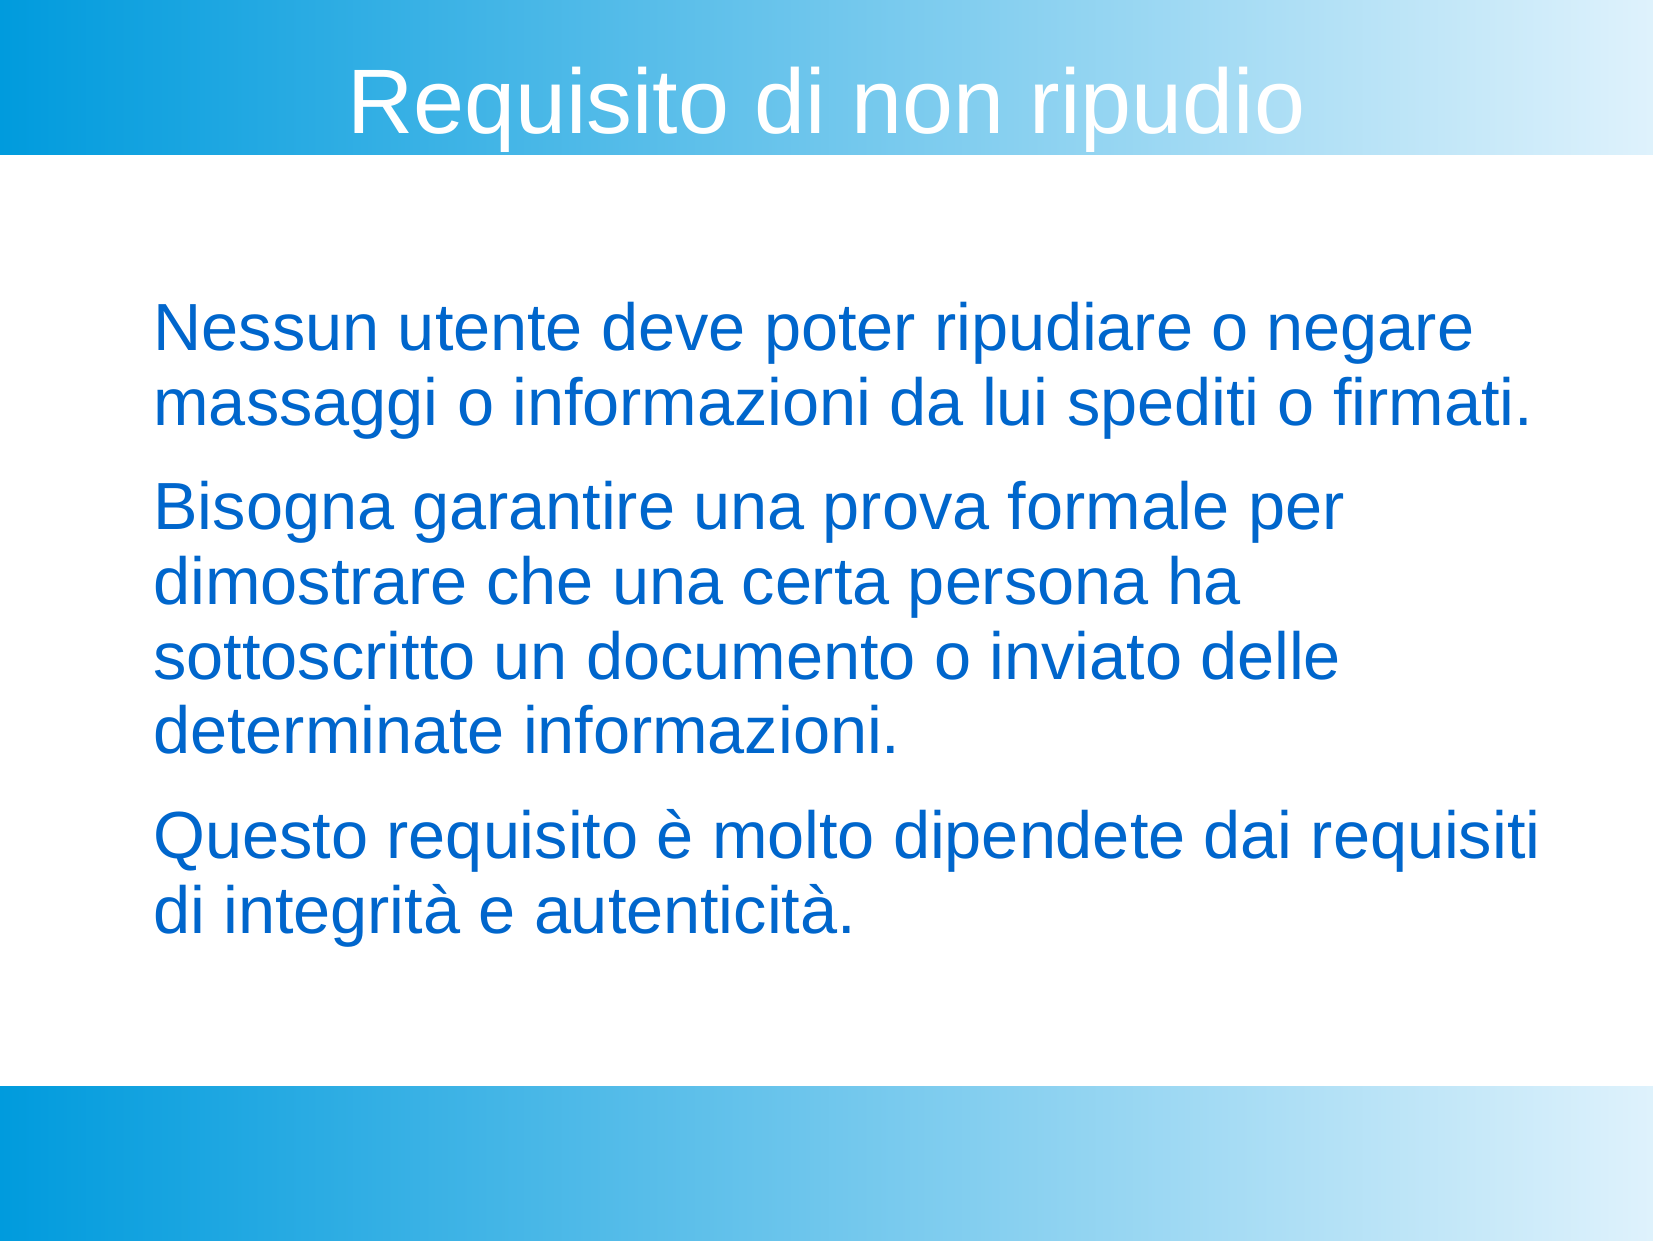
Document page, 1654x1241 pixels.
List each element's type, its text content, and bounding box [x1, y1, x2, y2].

title Requisito di non ripudio [82, 49, 1571, 155]
list Nessun utente deve poter ripudiare o negare massaggi o informazioni da lui spediti o firmati. Bisogna garantire una prova formale per dimostrare che una certa persona ha sottoscritto un documento o inviato delle determinate informazioni. Questo requisito è molto dipendete dai requisiti di integrità e autenticità. [82, 290, 1571, 1010]
